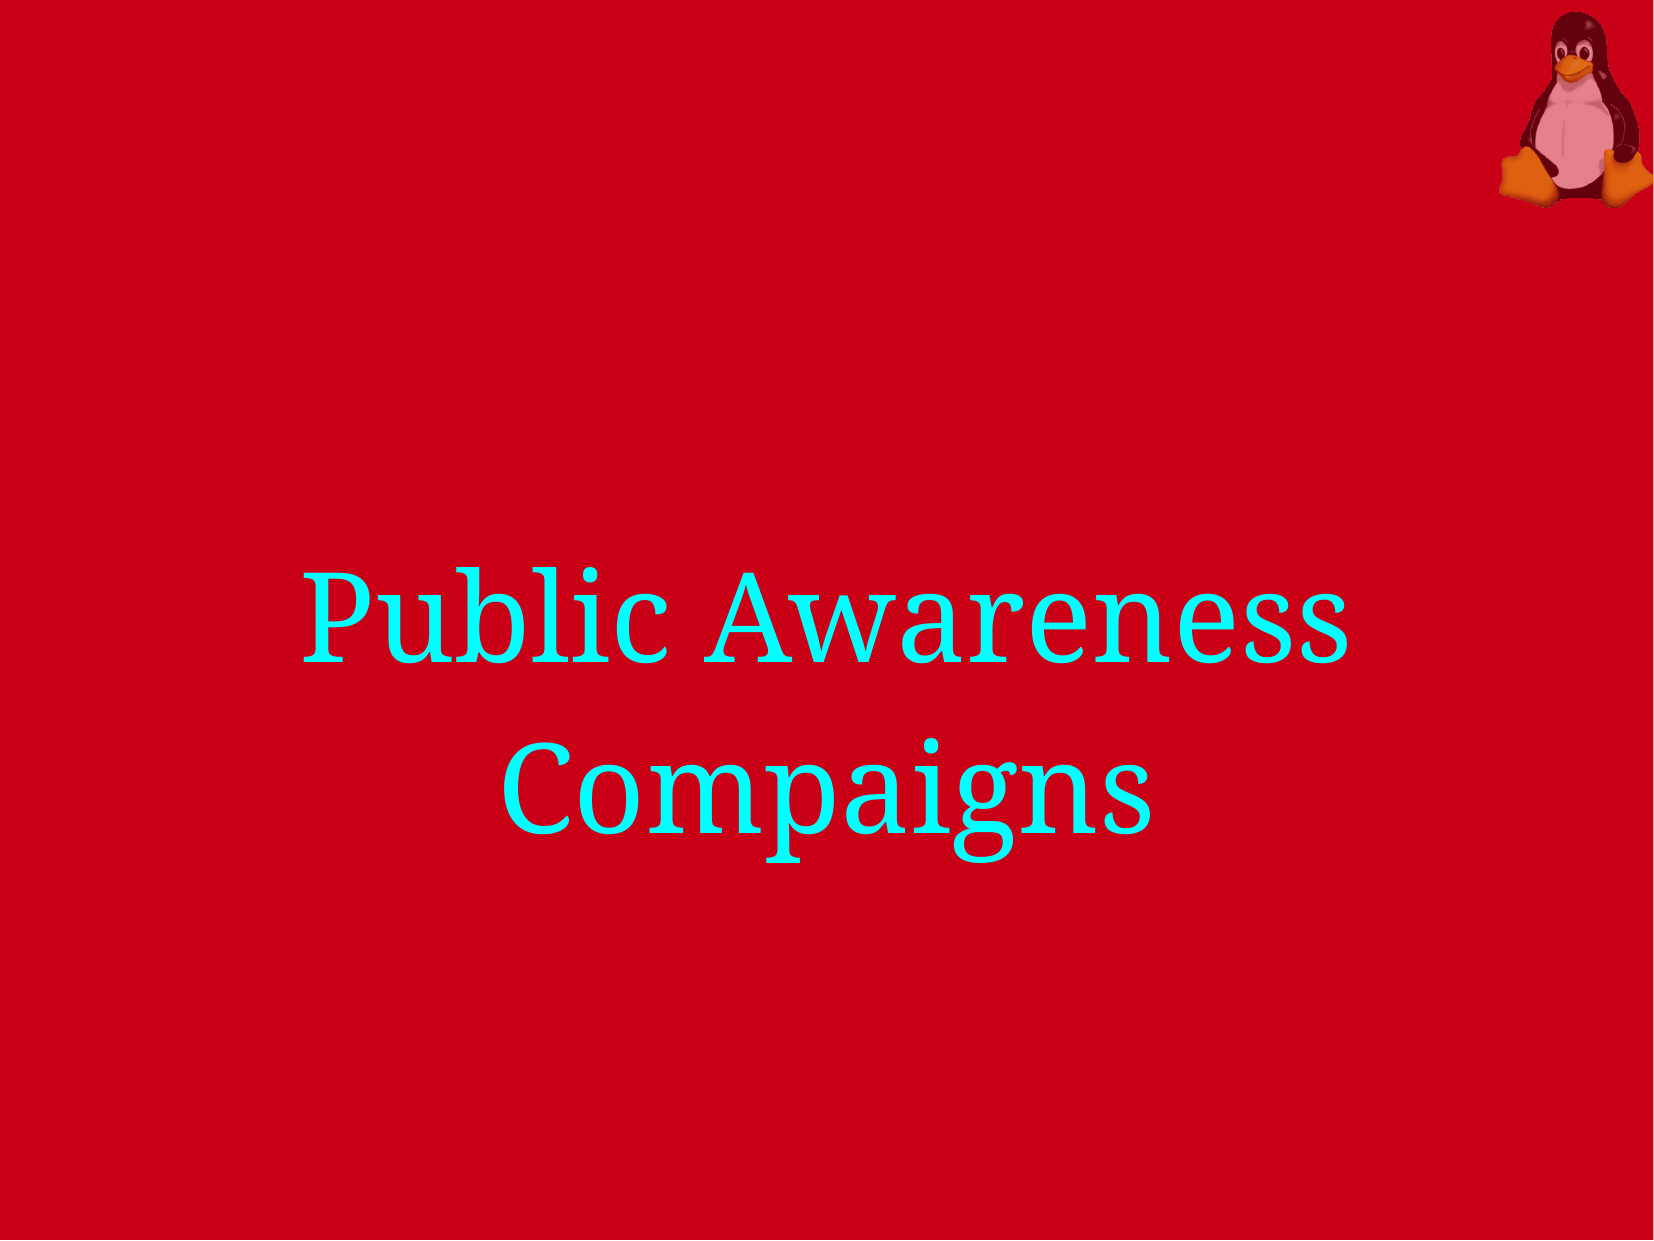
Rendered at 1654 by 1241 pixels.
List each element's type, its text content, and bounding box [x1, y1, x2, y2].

subtitle Public Awareness Compaigns [82, 290, 1571, 1109]
